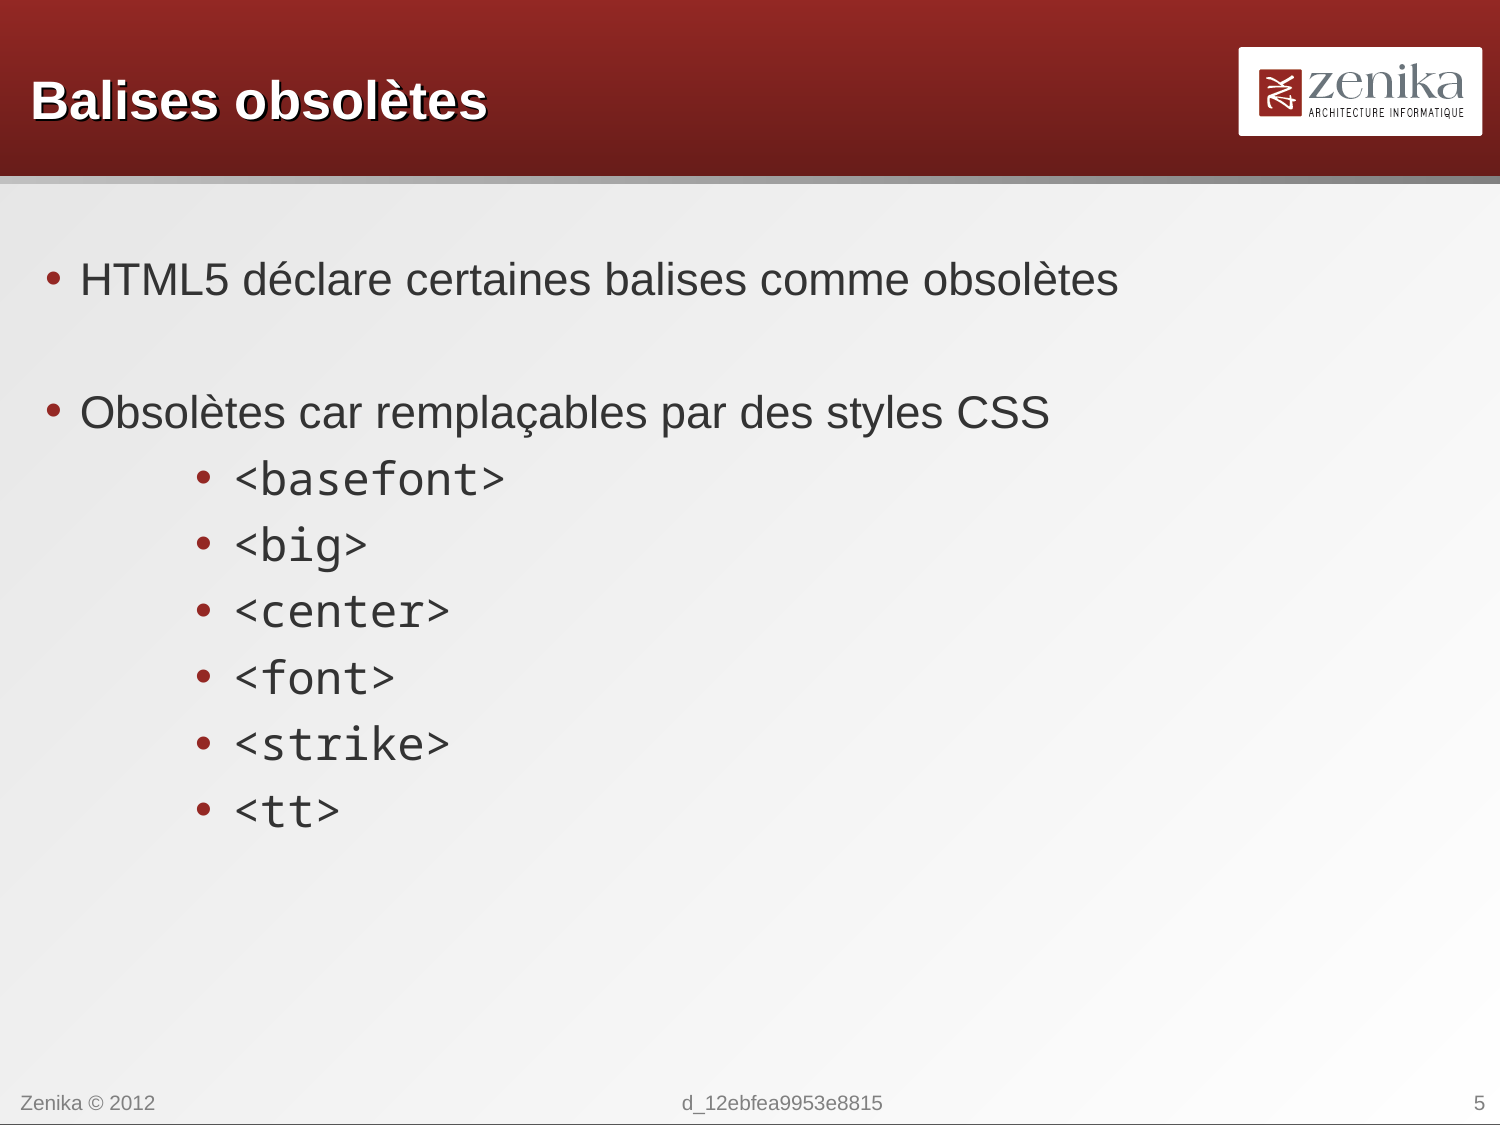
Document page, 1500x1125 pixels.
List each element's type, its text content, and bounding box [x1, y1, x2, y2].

list HTML5 déclare certaines balises comme obsolètes Obsolètes car remplaçables par des styles CSS <basefont> <big> <center> <font> <strike> <tt> [45, 249, 1385, 1079]
title Balises obsolètes [30, 15, 1155, 180]
picture [1257, 58, 1464, 125]
